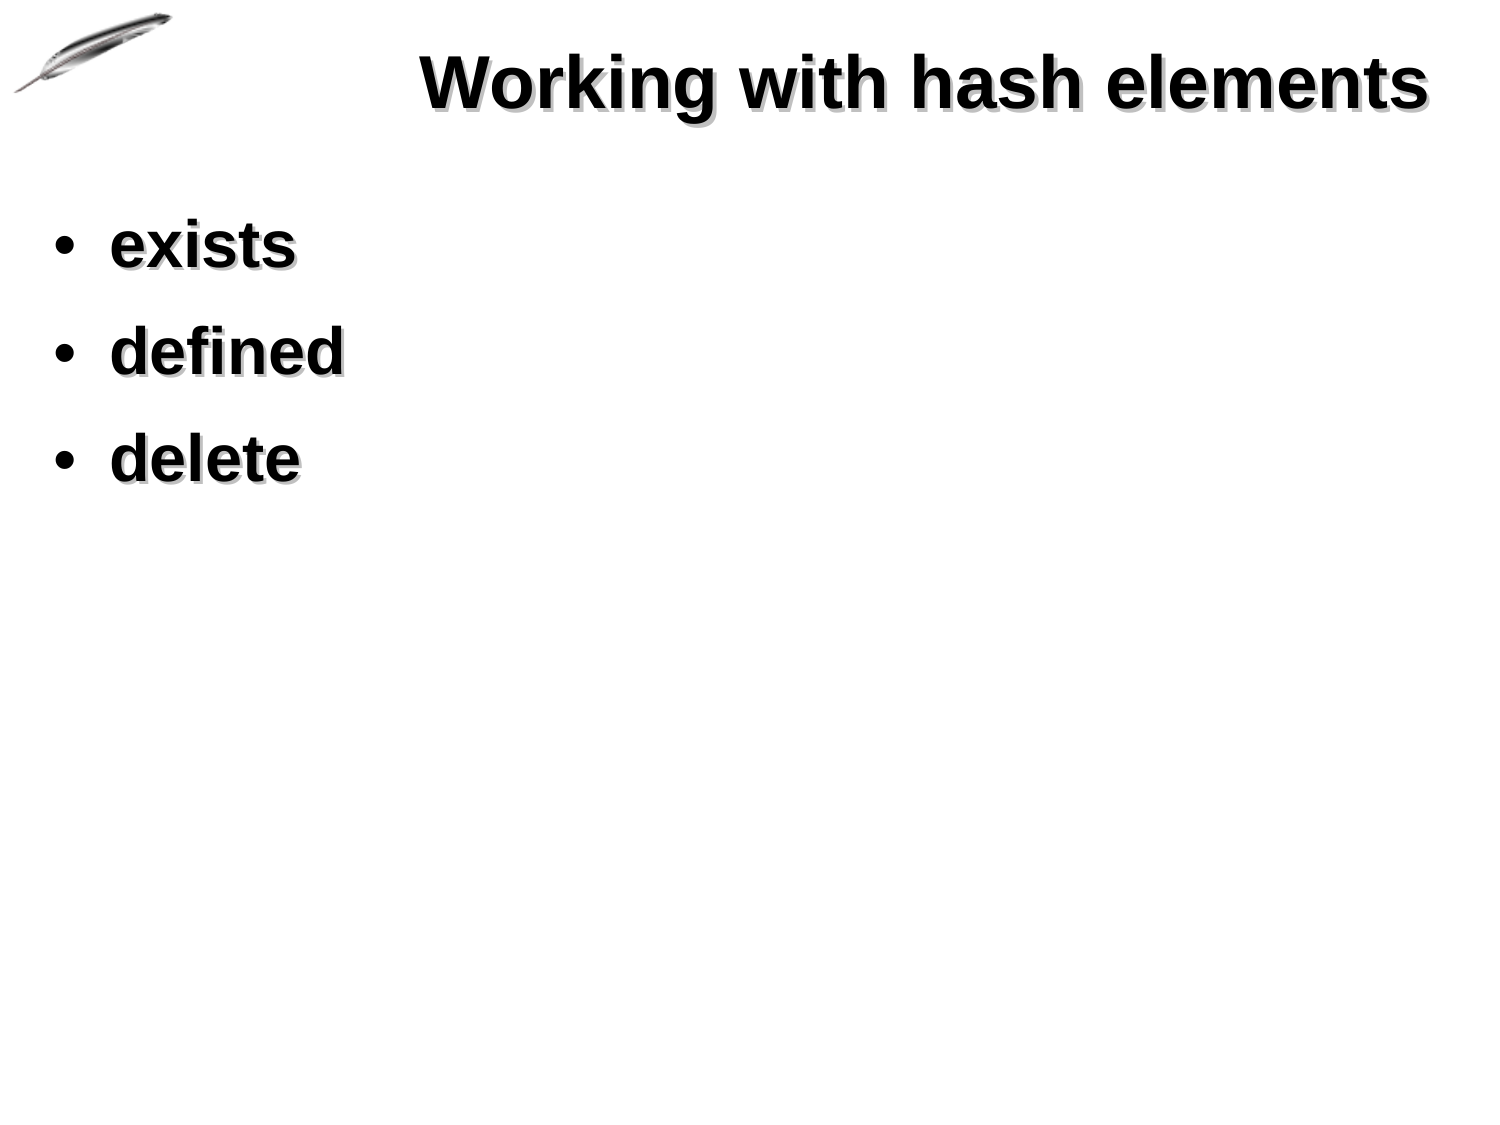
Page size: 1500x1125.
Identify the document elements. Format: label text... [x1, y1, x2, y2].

list exists defined delete [53, 207, 1447, 1084]
title Working with hash elements [419, 0, 1459, 176]
picture [10, 11, 178, 95]
